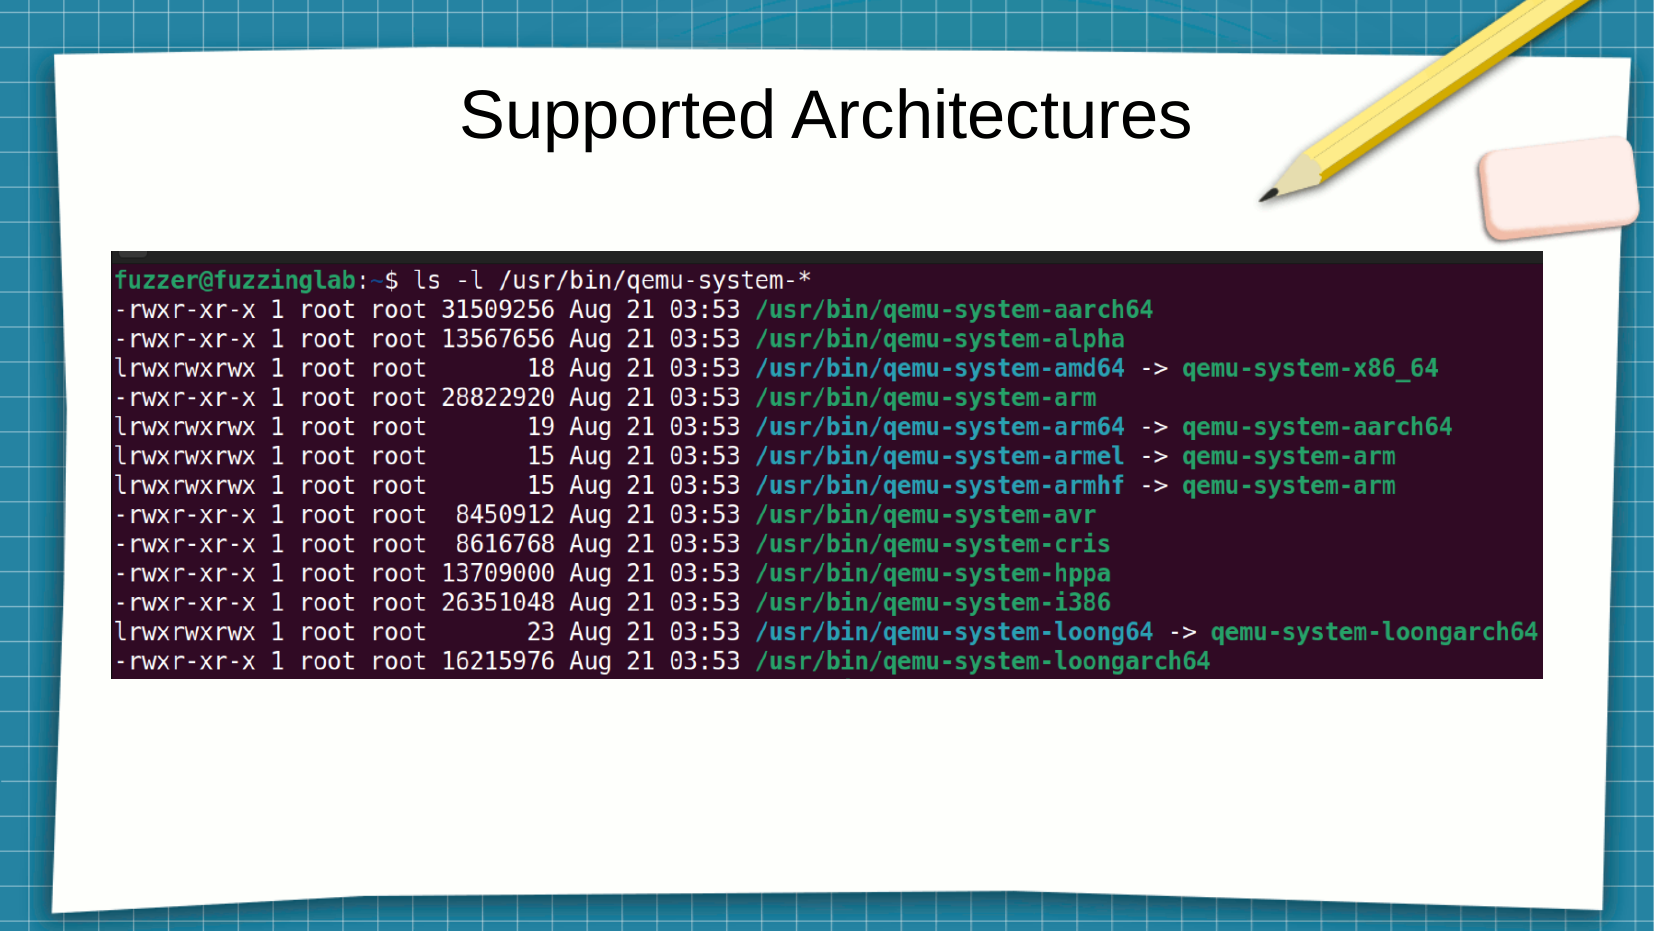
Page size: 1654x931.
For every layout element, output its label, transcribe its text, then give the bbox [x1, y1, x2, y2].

title Supported Architectures [82, 37, 1571, 193]
picture [0, 0, 1654, 931]
